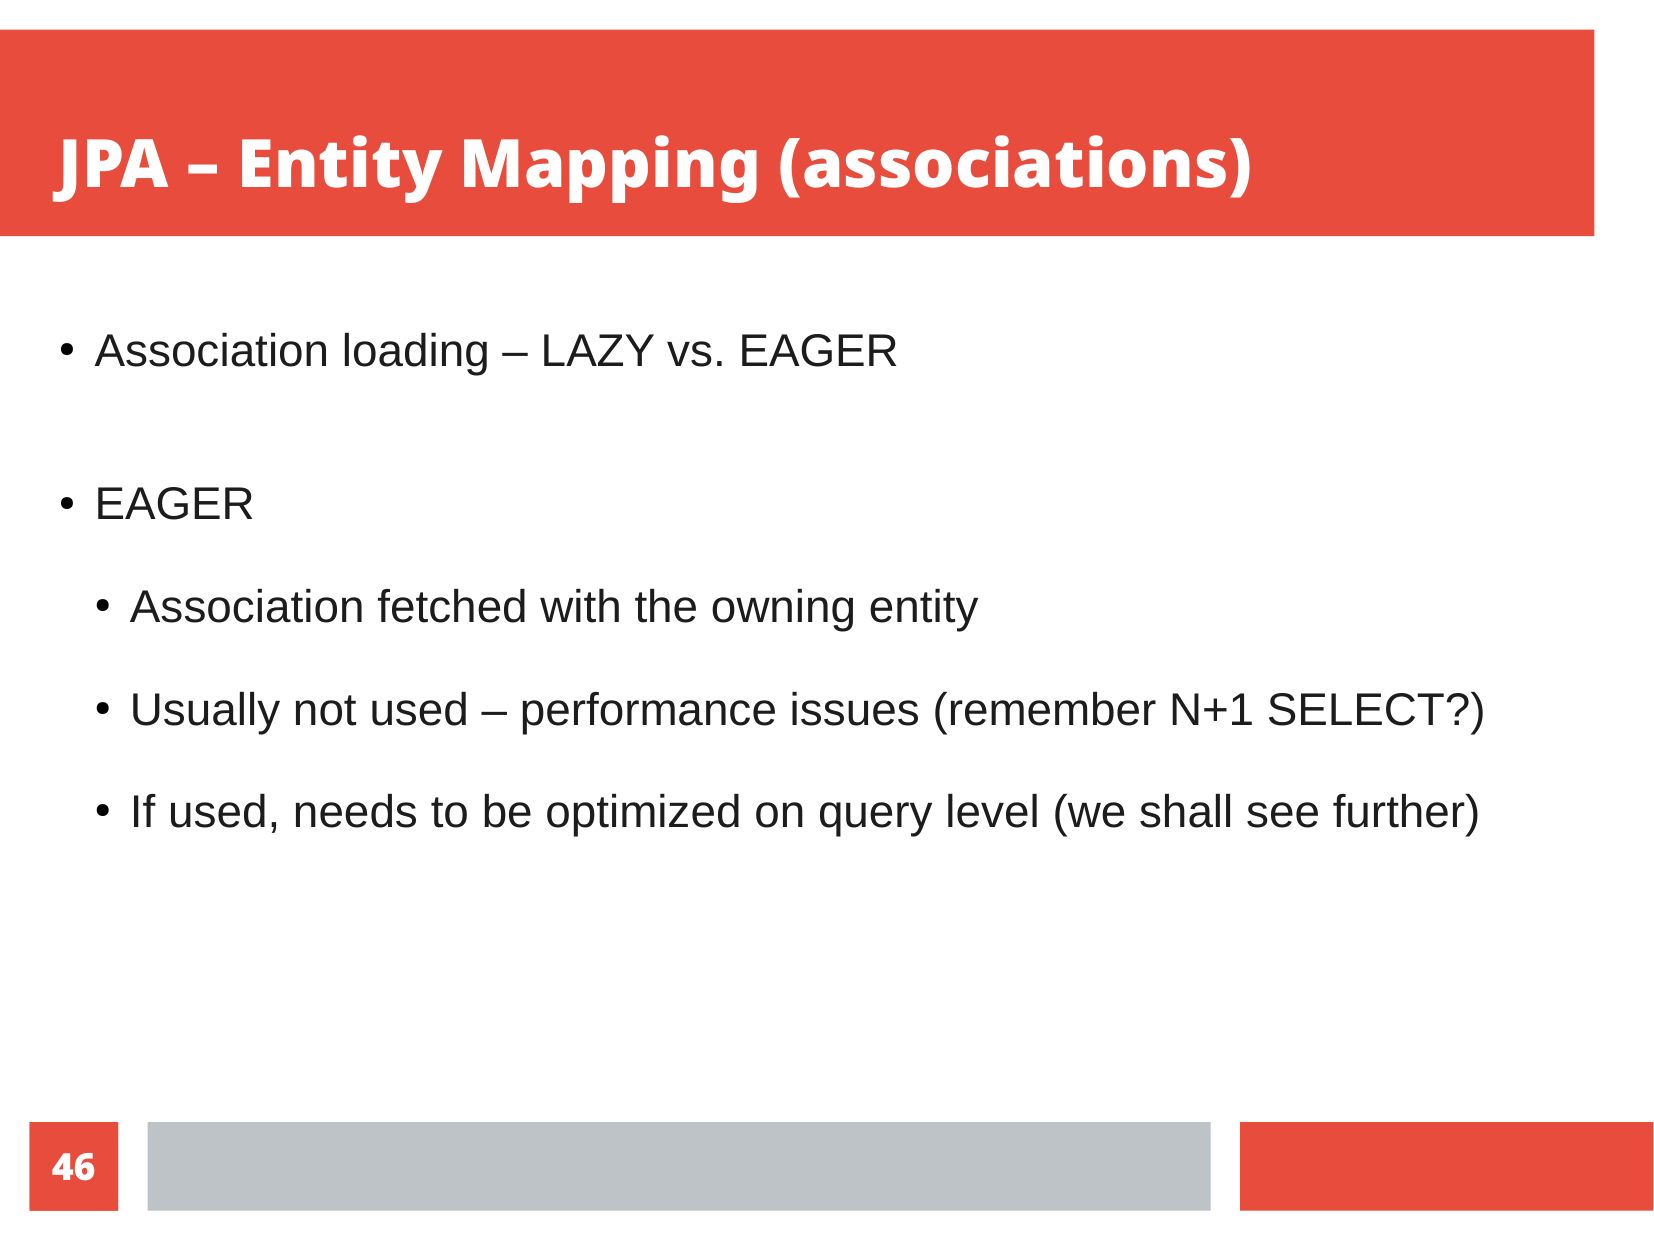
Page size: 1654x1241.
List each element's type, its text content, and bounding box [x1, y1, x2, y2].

title JPA – Entity Mapping (associations) [59, 59, 1595, 207]
subtitle Association loading – LAZY vs. EAGER EAGER Association fetched with the owning entity Usually not used – performance issues (remember N+1 SELECT?) If used, needs to be optimized on query level (we shall see further) [59, 324, 1565, 1093]
